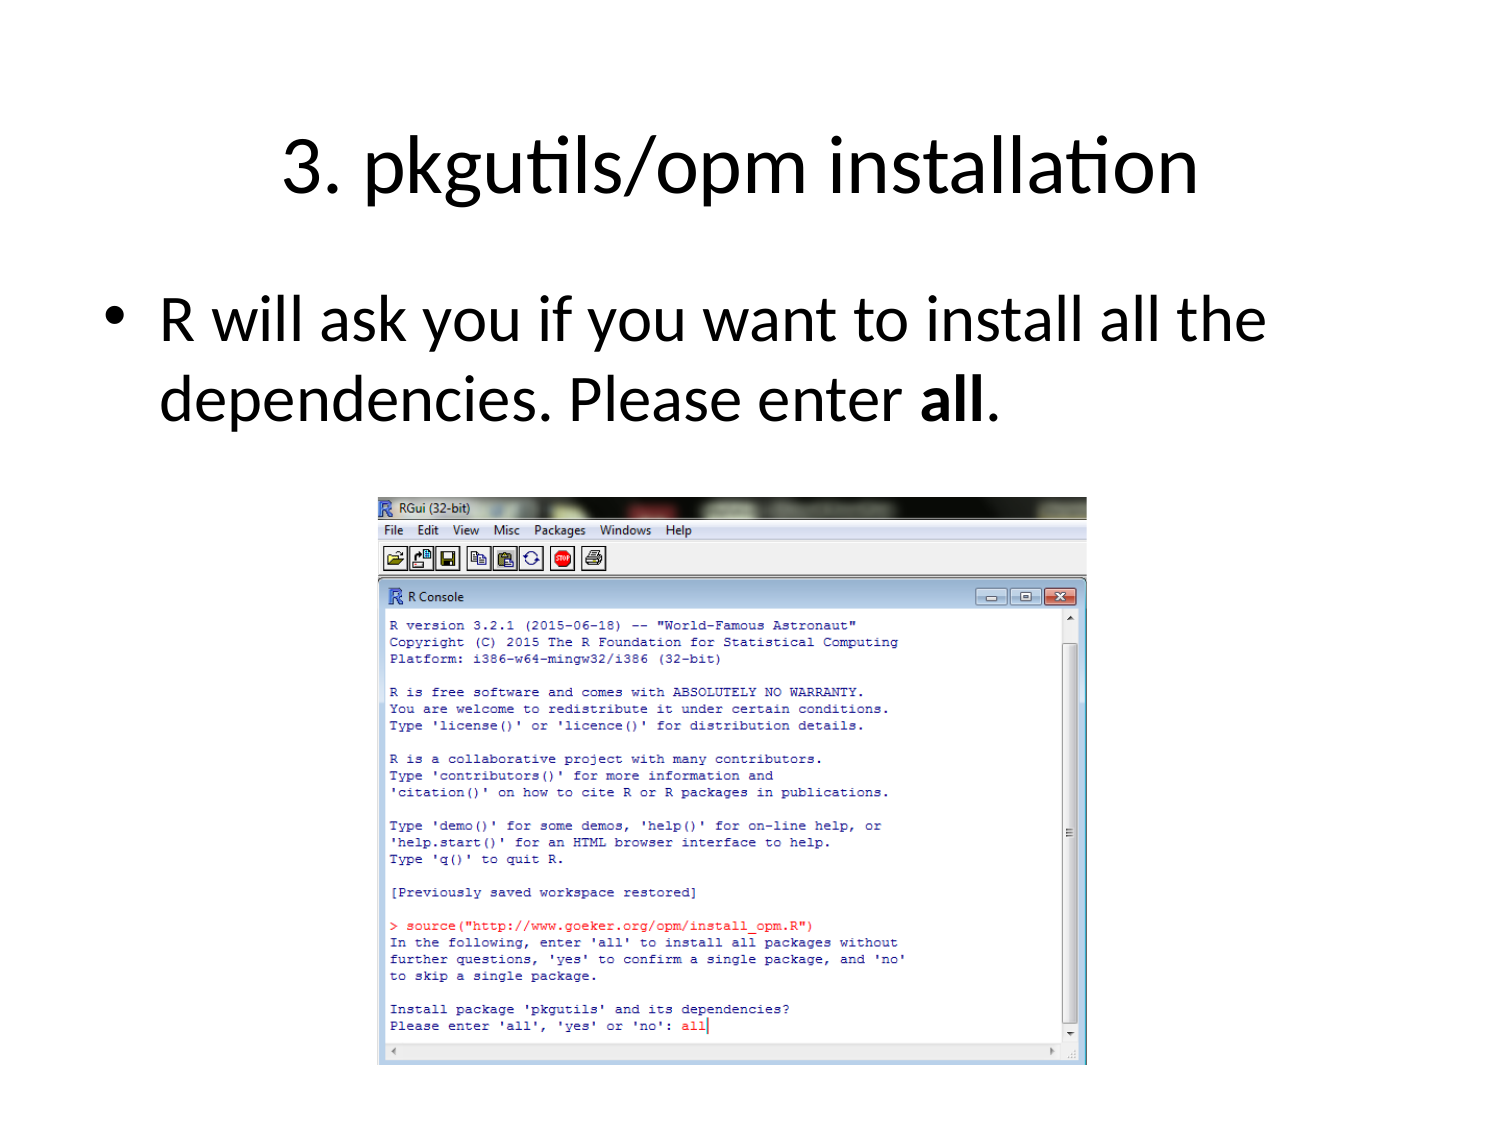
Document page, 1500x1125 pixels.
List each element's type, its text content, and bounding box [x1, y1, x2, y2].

list R will ask you if you want to install all the dependencies. Please enter all. [88, 267, 1439, 1010]
text_box 3. pkgutils/opm installation [74, 66, 1425, 254]
picture [377, 497, 1087, 1065]
